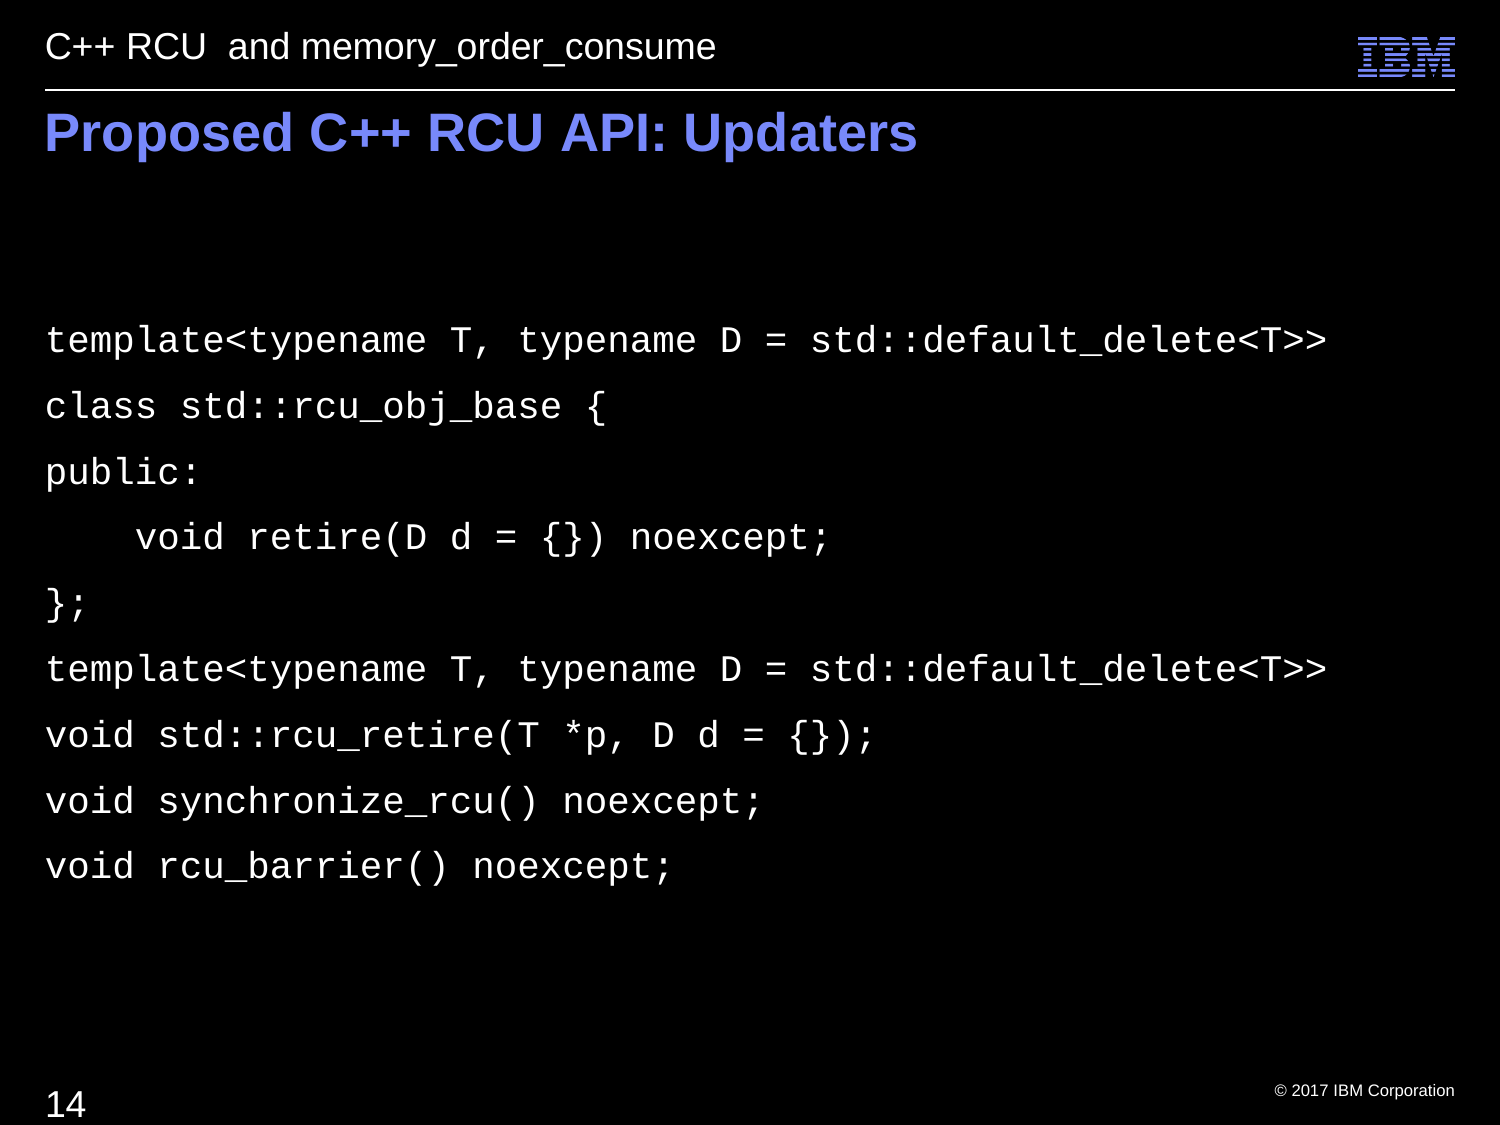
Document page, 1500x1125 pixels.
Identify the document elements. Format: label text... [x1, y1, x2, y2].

list template<typename T, typename D = std::default_delete<T>> class std::rcu_obj_base { public: void retire(D d = {}) noexcept; }; template<typename T, typename D = std::default_delete<T>> void std::rcu_retire(T *p, D d = {}); void synchronize_rcu() noexcept; void rcu_barrier() noexcept; [29, 307, 1455, 961]
picture [1358, 37, 1455, 77]
title Proposed C++ RCU API: Updaters [29, 97, 1455, 203]
